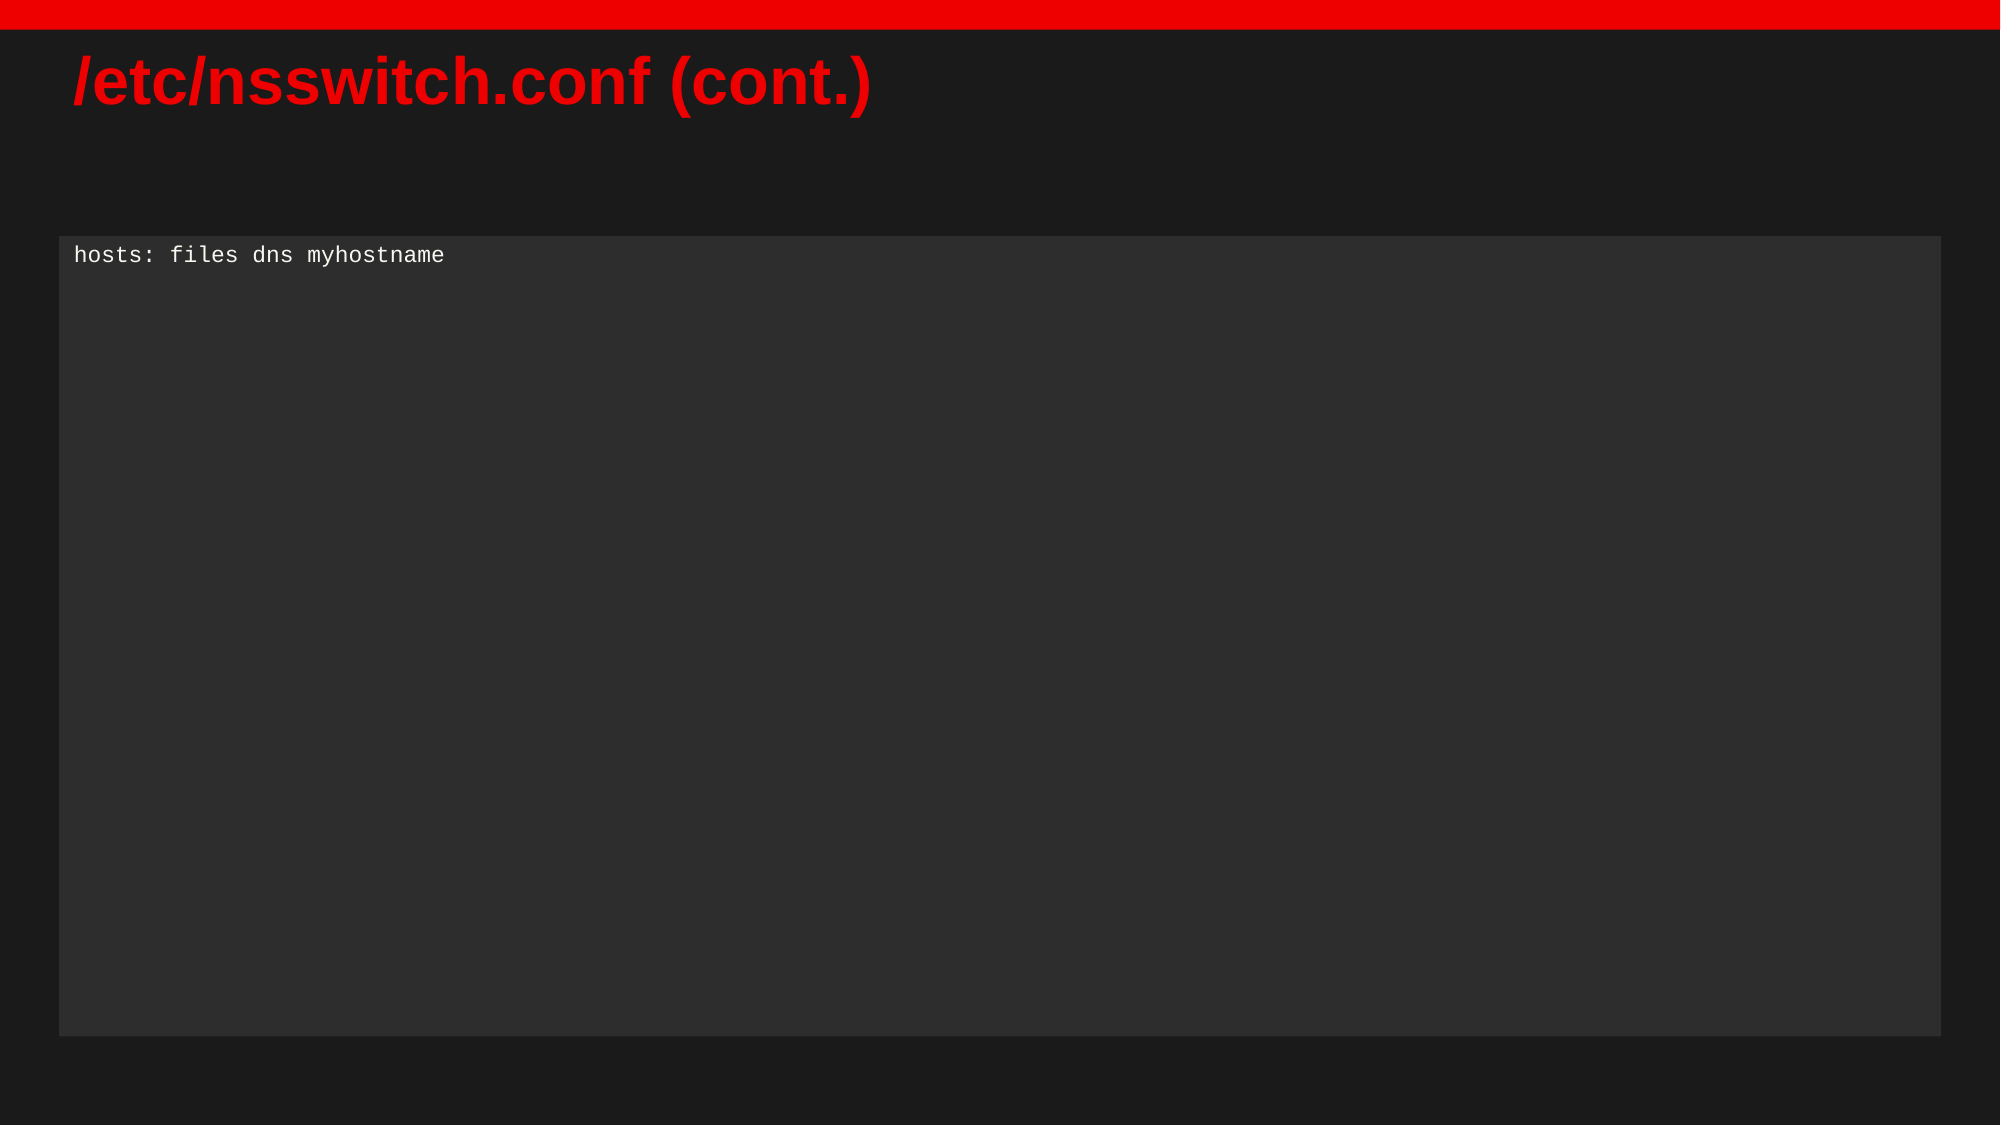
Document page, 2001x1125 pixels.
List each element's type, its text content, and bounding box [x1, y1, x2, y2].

text_box /etc/nsswitch.conf (cont.) [59, 36, 1942, 208]
text_box hosts: files dns myhostname [59, 236, 1942, 1037]
text_box [0, 0, 2001, 30]
